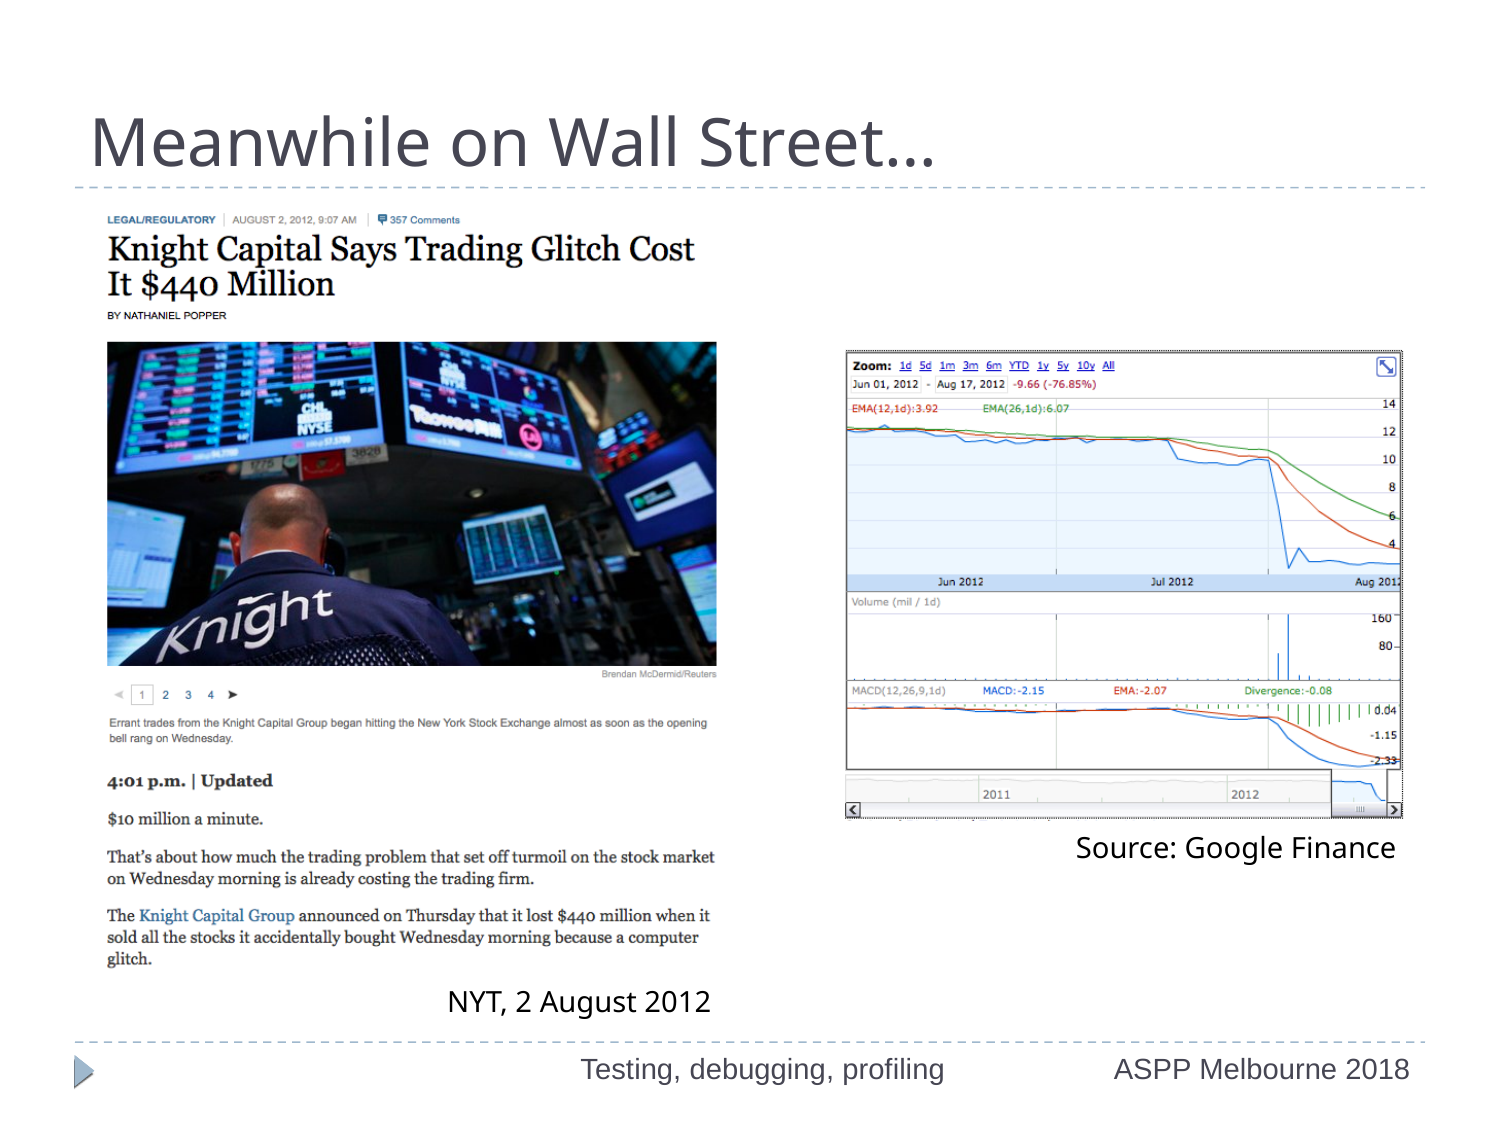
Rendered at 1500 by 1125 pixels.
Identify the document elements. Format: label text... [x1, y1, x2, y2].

footer Testing, debugging, profiling [475, 1042, 1051, 1103]
text_box NYT, 2 August 2012 [242, 975, 727, 1026]
picture [844, 349, 1412, 821]
picture [98, 208, 733, 983]
title Meanwhile on Wall Street… [75, 37, 1425, 188]
text_box Source: Google Finance [927, 822, 1412, 873]
slide_number ASPP Melbourne 2018 [1051, 1042, 1426, 1103]
